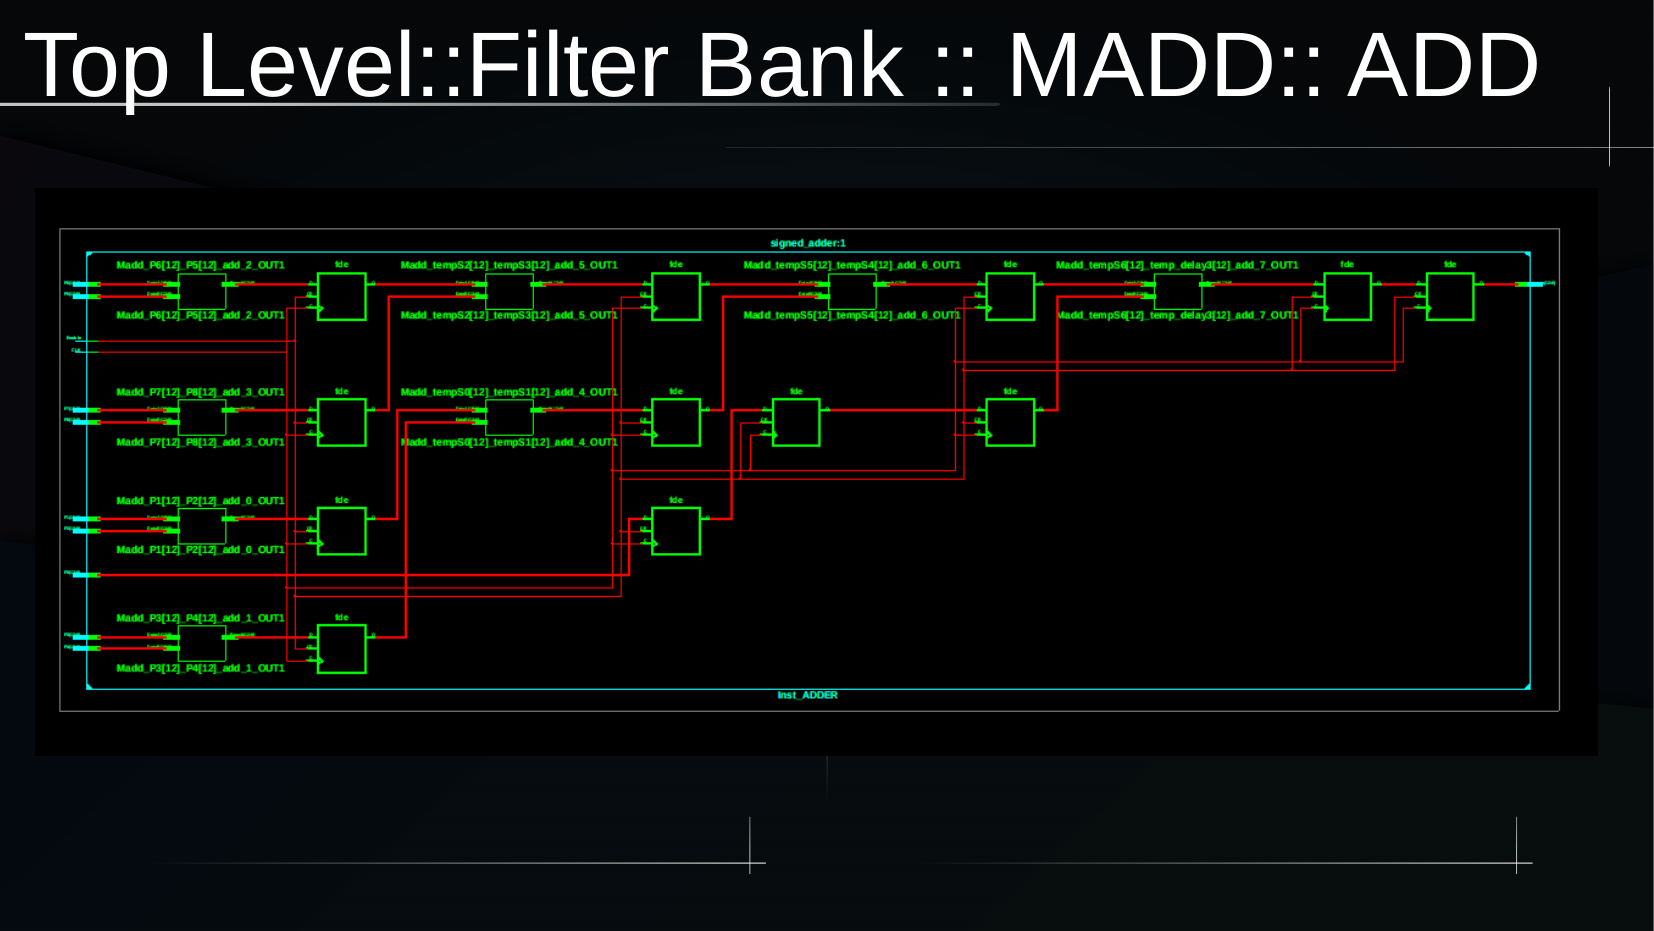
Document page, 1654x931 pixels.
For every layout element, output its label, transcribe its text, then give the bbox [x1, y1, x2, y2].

title Top Level::Filter Bank :: MADD:: ADD [23, 11, 1589, 119]
picture [0, 0, 1654, 931]
